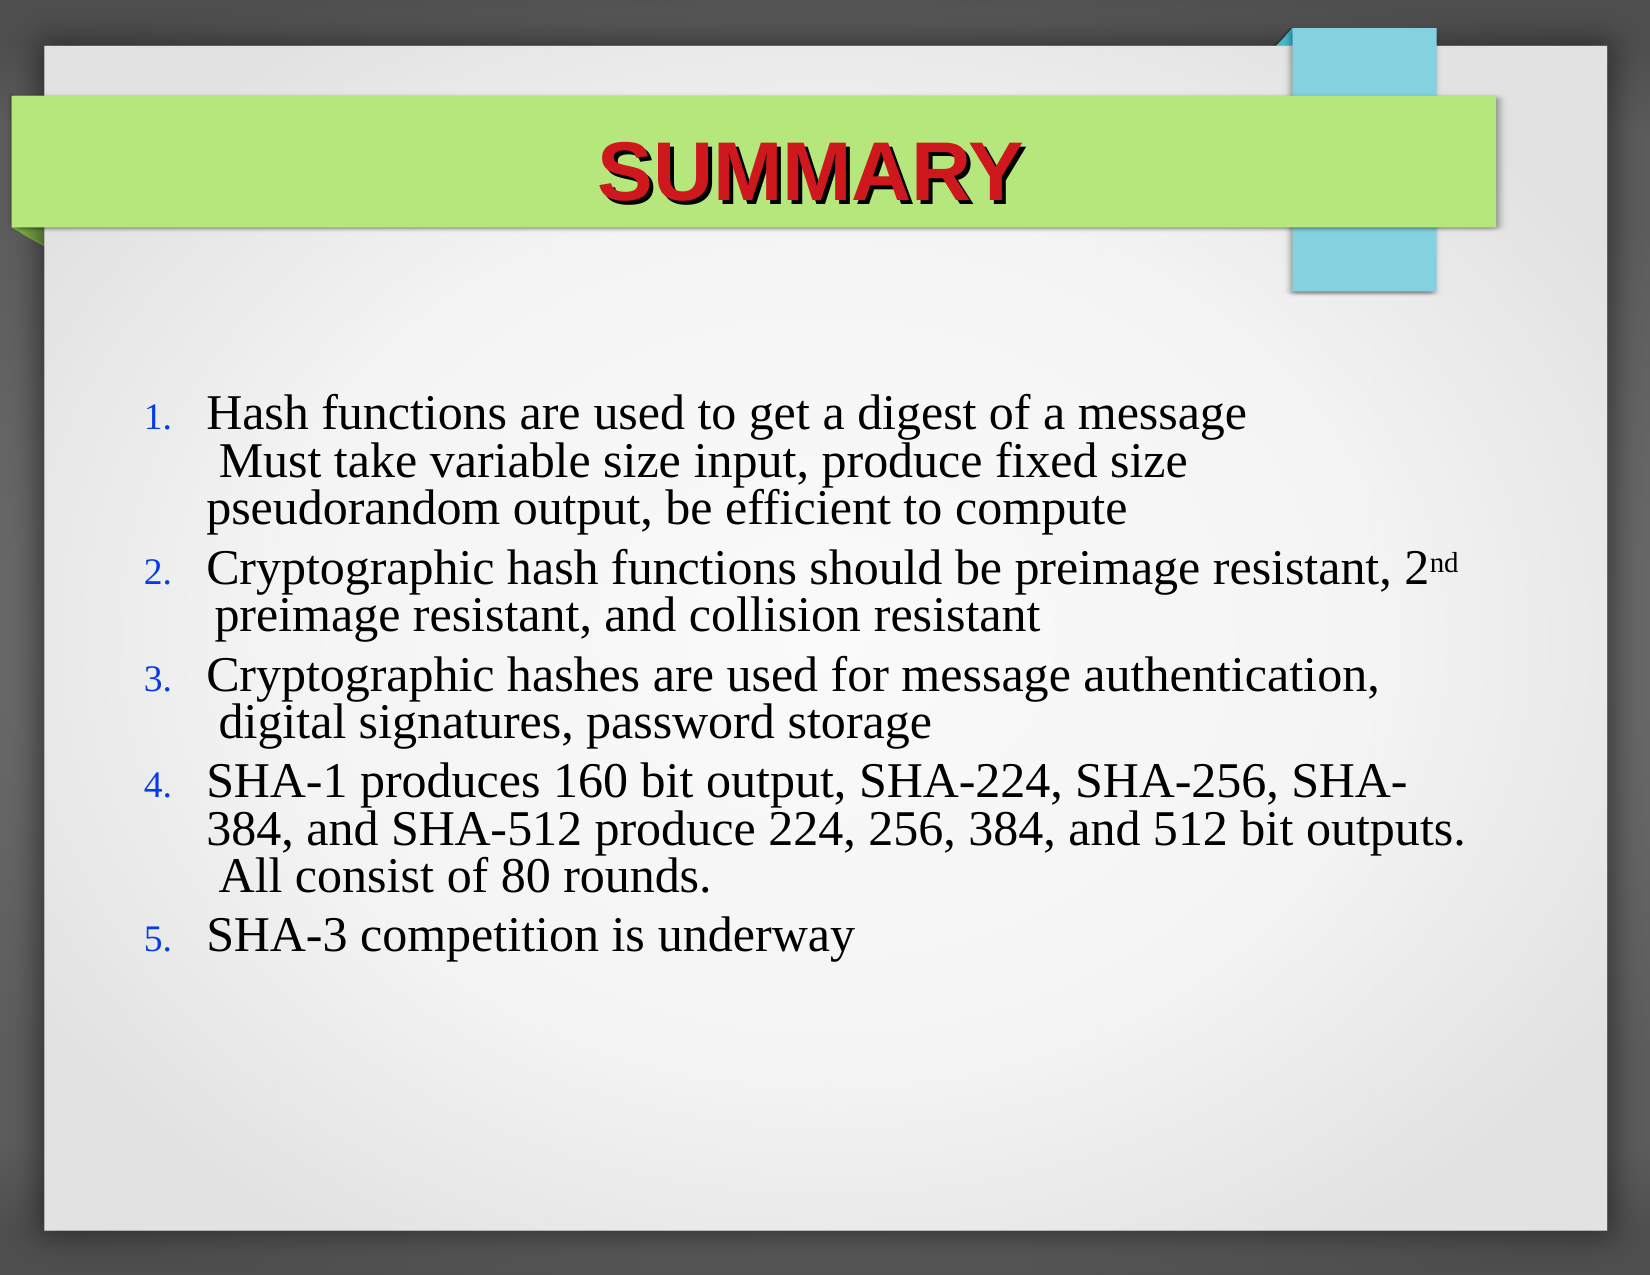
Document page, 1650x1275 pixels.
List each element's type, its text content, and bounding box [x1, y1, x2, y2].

text_box Hash functions are used to get a digest of a message Must take variable size input, produce fixed size pseudorandom output, be efficient to compute Cryptographic hash functions should be preimage resistant, 2nd preimage resistant, and collision resistant Cryptographic hashes are used for message authentication, digital signatures, password storage SHA-1 produces 160 bit output, SHA-224, SHA-256, SHA- 384, and SHA-512 produce 224, 256, 384, and 512 bit outputs. All consist of 80 rounds. SHA-3 competition is underway [141, 377, 1468, 963]
picture [0, 0, 1650, 1275]
text_box SUMMARY [583, 118, 1040, 226]
